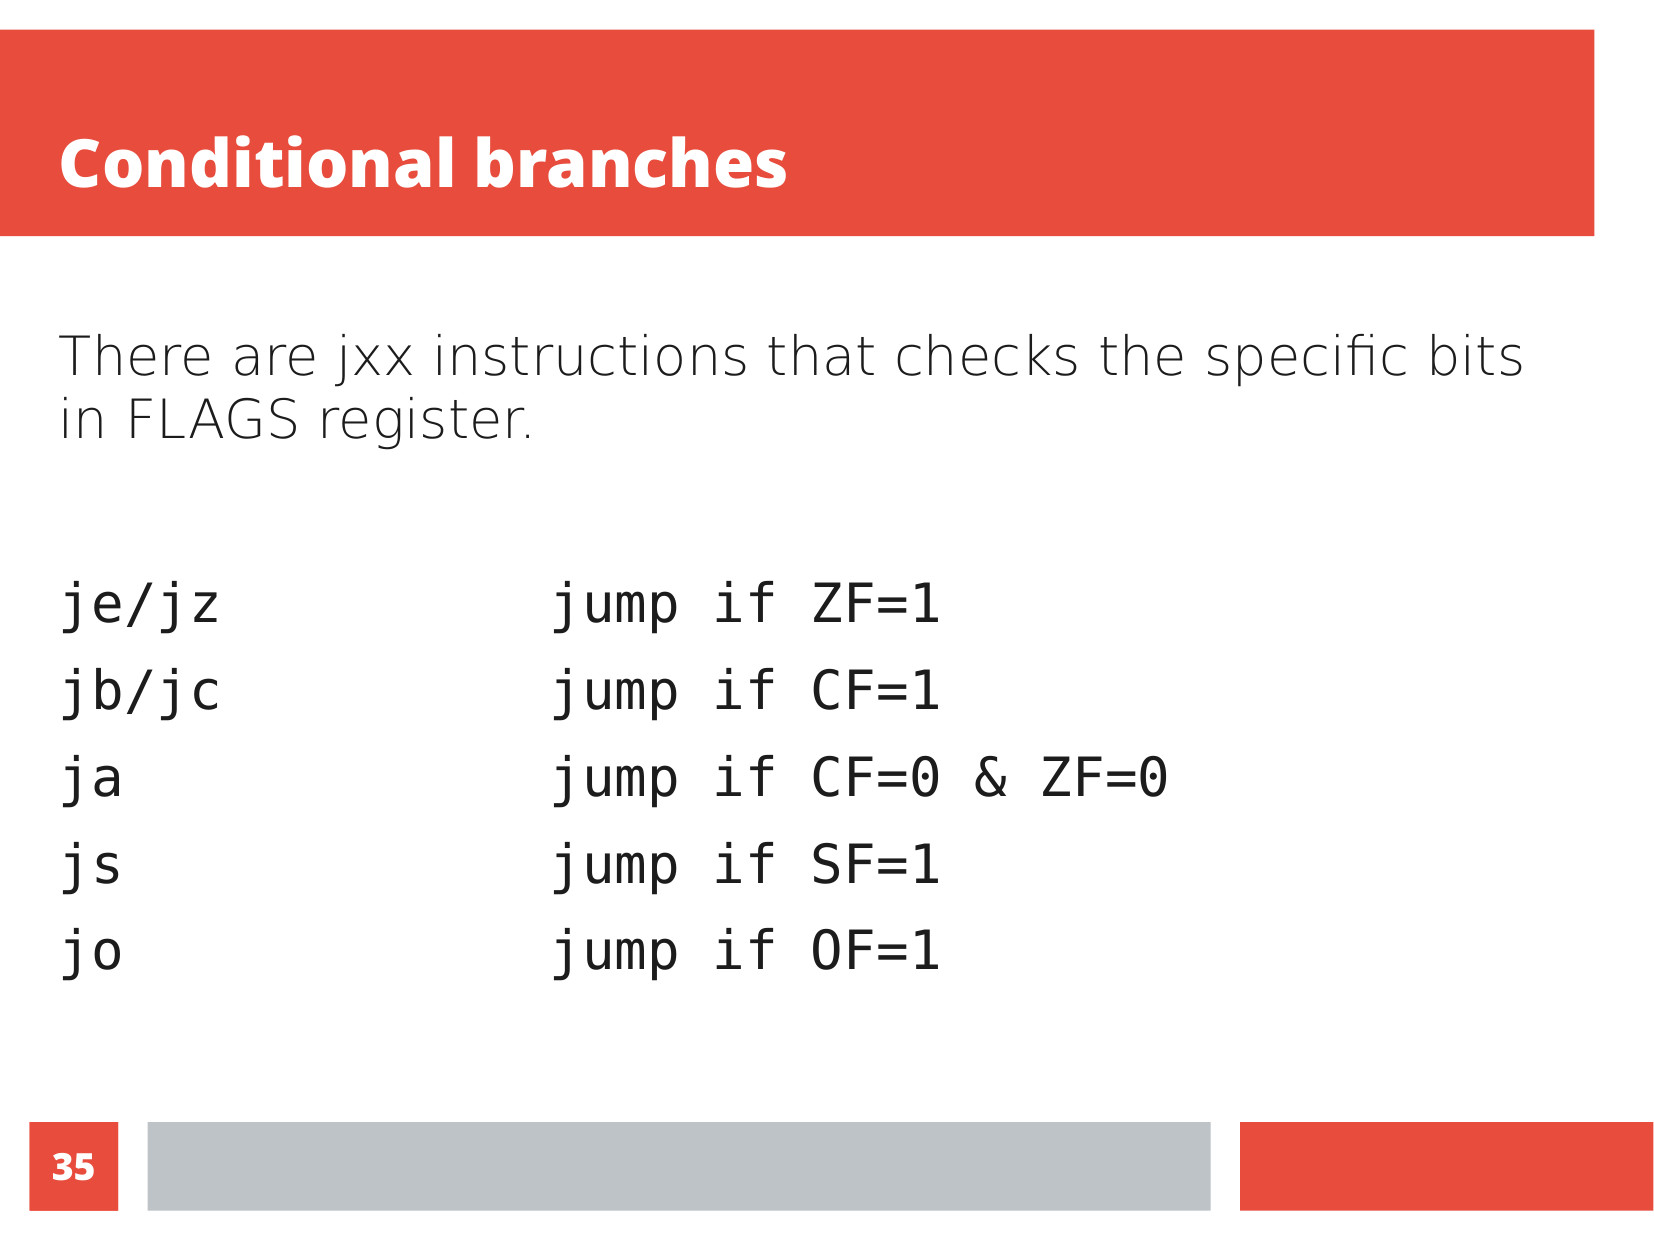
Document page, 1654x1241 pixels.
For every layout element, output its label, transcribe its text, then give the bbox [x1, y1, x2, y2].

list There are jxx instructions that checks the specific bits in FLAGS register. je/jz jump if ZF=1 jb/jc jump if CF=1 ja jump if CF=0 & ZF=0 js jump if SF=1 jo jump if OF=1 [59, 324, 1565, 1093]
title Conditional branches [59, 59, 1595, 207]
